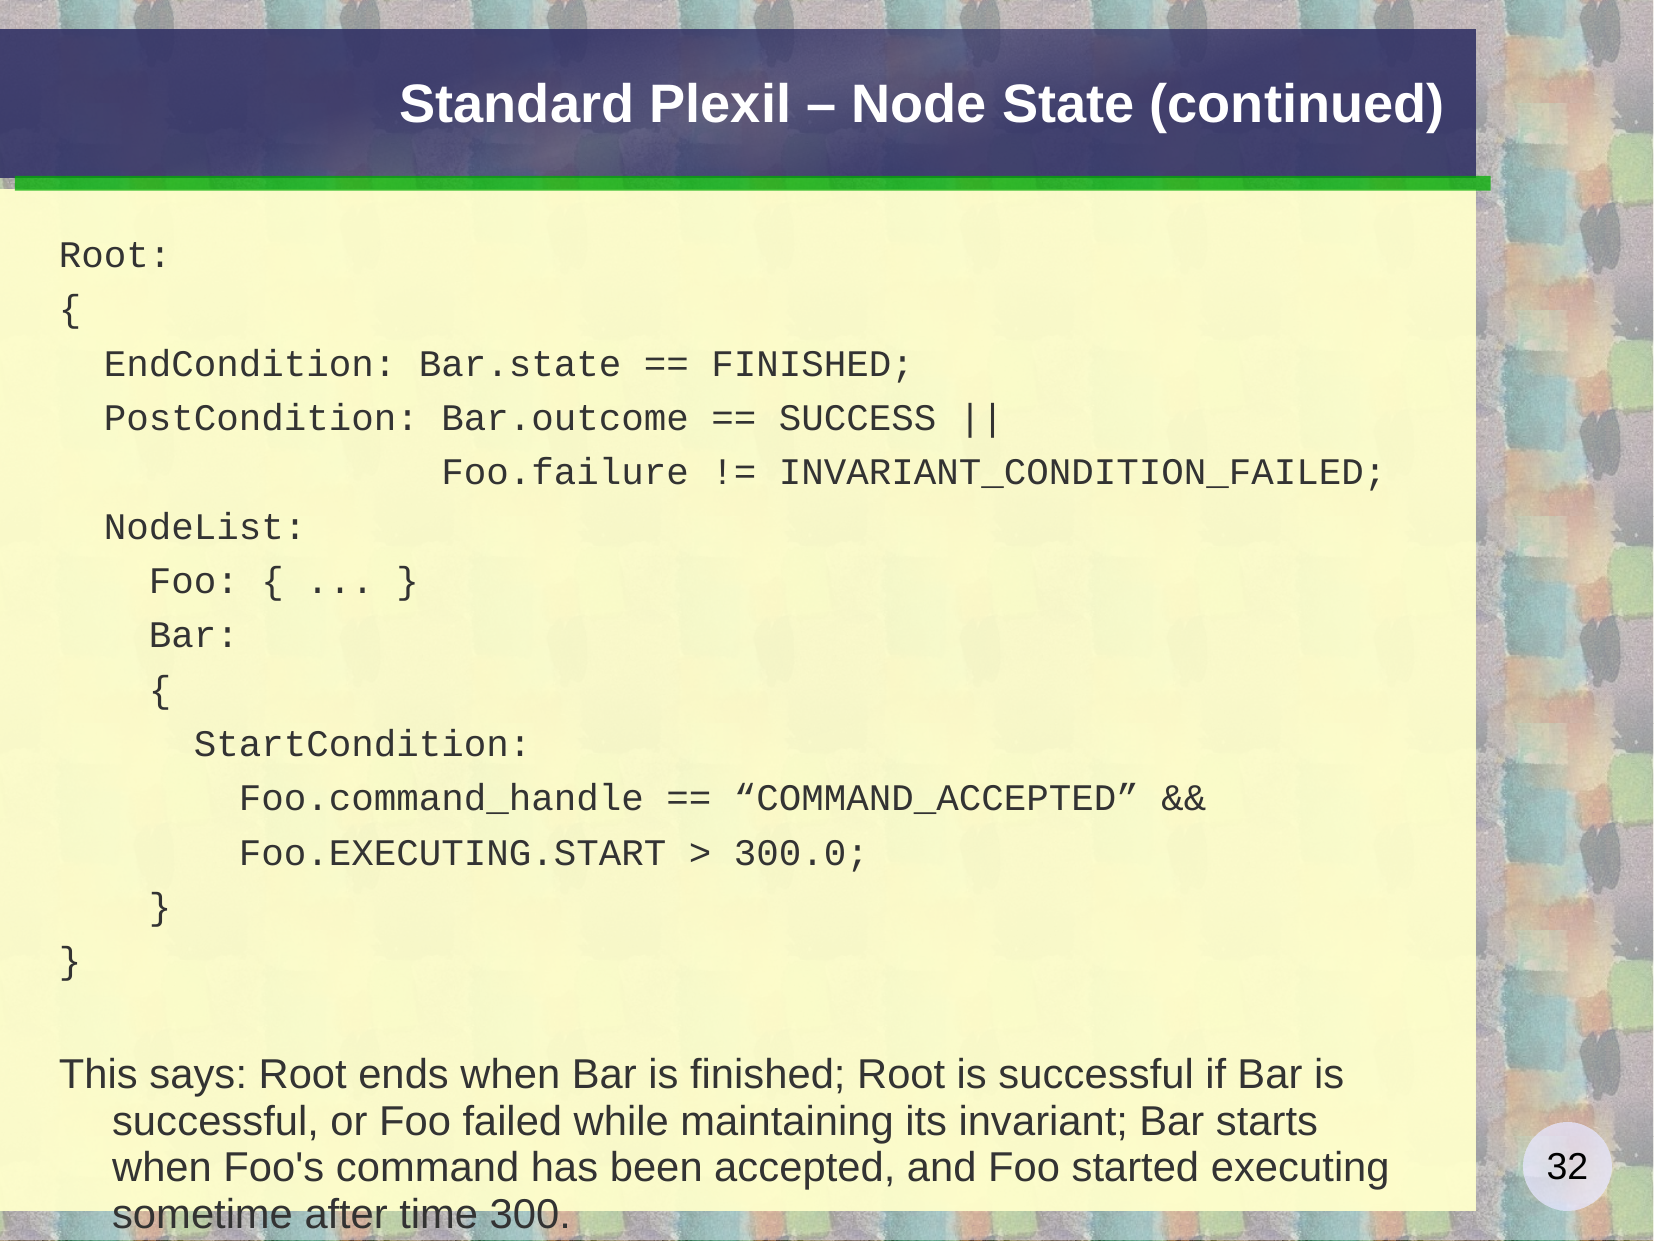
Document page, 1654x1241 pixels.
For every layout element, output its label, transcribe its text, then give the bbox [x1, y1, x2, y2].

list Root: { EndCondition: Bar.state == FINISHED; PostCondition: Bar.outcome == SUCCESS || Foo.failure != INVARIANT_CONDITION_FAILED; NodeList: Foo: { ... } Bar: { StartCondition: Foo.command_handle == “COMMAND_ACCEPTED” && Foo.EXECUTING.START > 300.0; } } This says: Root ends when Bar is finished; Root is successful if Bar is successful, or Foo failed while maintaining its invariant; Bar starts when Foo's command has been accepted, and Foo started executing sometime after time 300. [58, 236, 1417, 1167]
title Standard Plexil – Node State (continued) [29, 66, 1447, 141]
